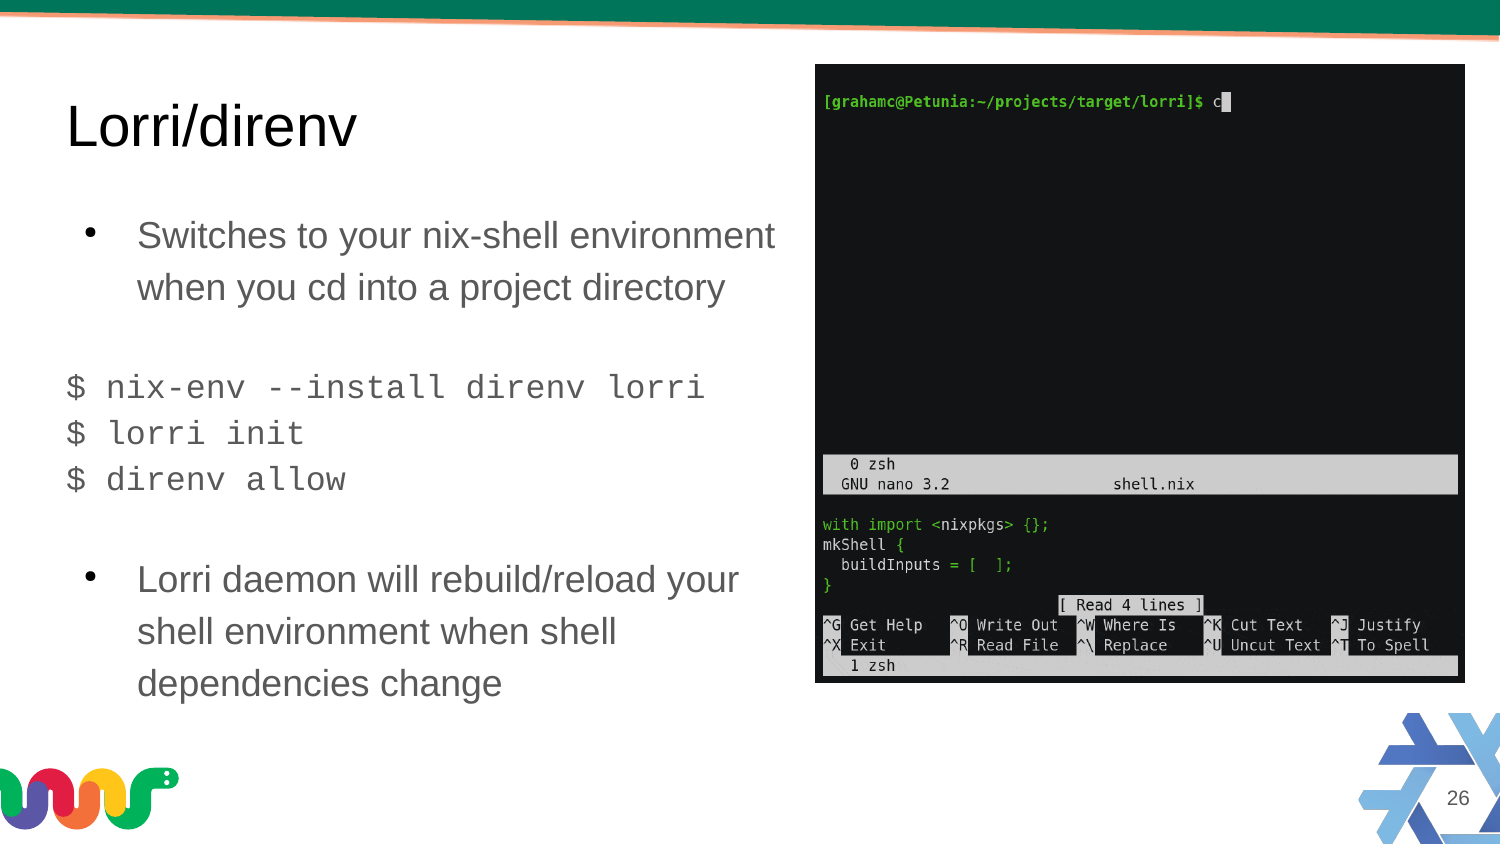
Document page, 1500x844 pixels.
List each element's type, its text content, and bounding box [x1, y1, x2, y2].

picture [1358, 713, 1500, 844]
picture [815, 64, 1465, 683]
title Lorri/direnv [51, 72, 815, 167]
list Switches to your nix-shell environment when you cd into a project directory $ nix-env --install direnv lorri $ lorri init $ direnv allow Lorri daemon will rebuild/reload your shell environment when shell dependencies change [51, 189, 792, 750]
